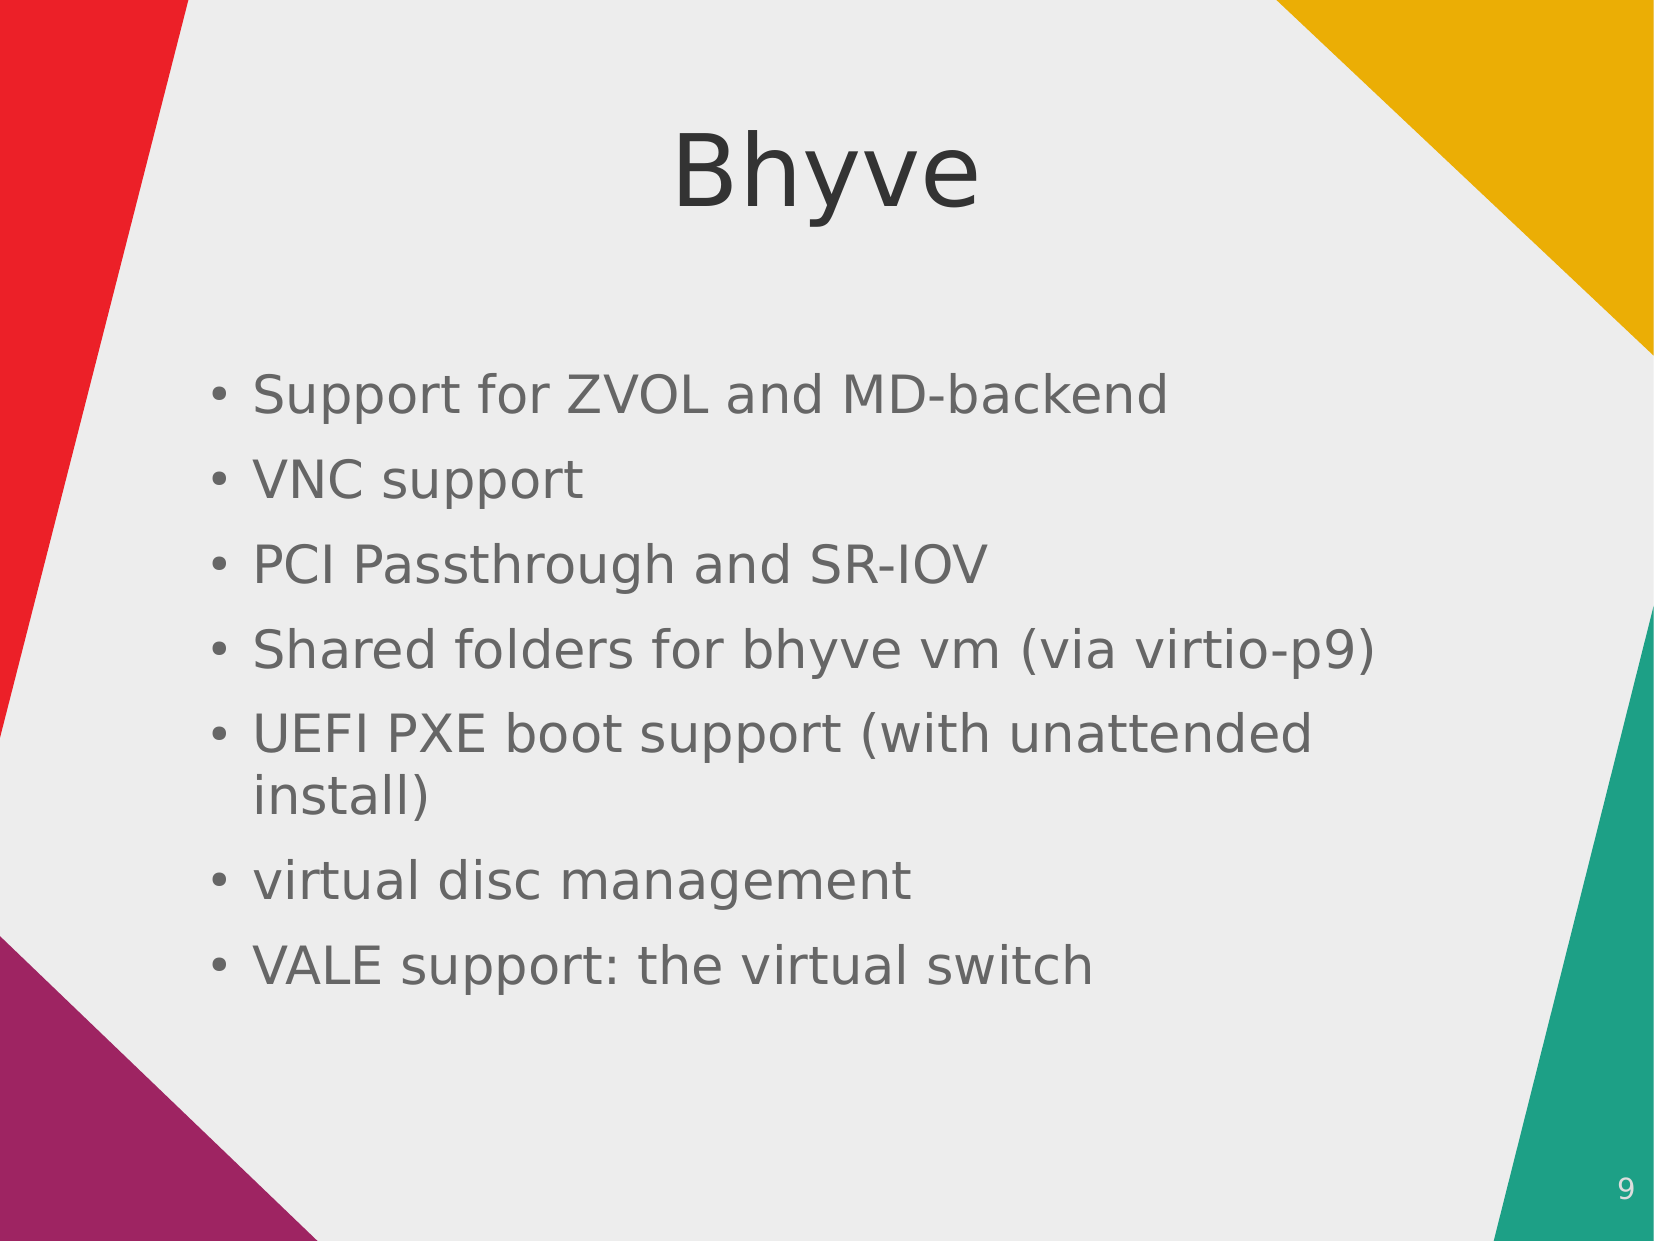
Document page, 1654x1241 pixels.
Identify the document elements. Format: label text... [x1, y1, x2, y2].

list Support for ZVOL and MD-backend VNC support PCI Passthrough and SR-IOV Shared folders for bhyve vm (via virtio-p9) UEFI PXE boot support (with unattended install) virtual disc management VALE support: the virtual switch [196, 364, 1381, 1006]
title Bhyve [114, 55, 1539, 288]
